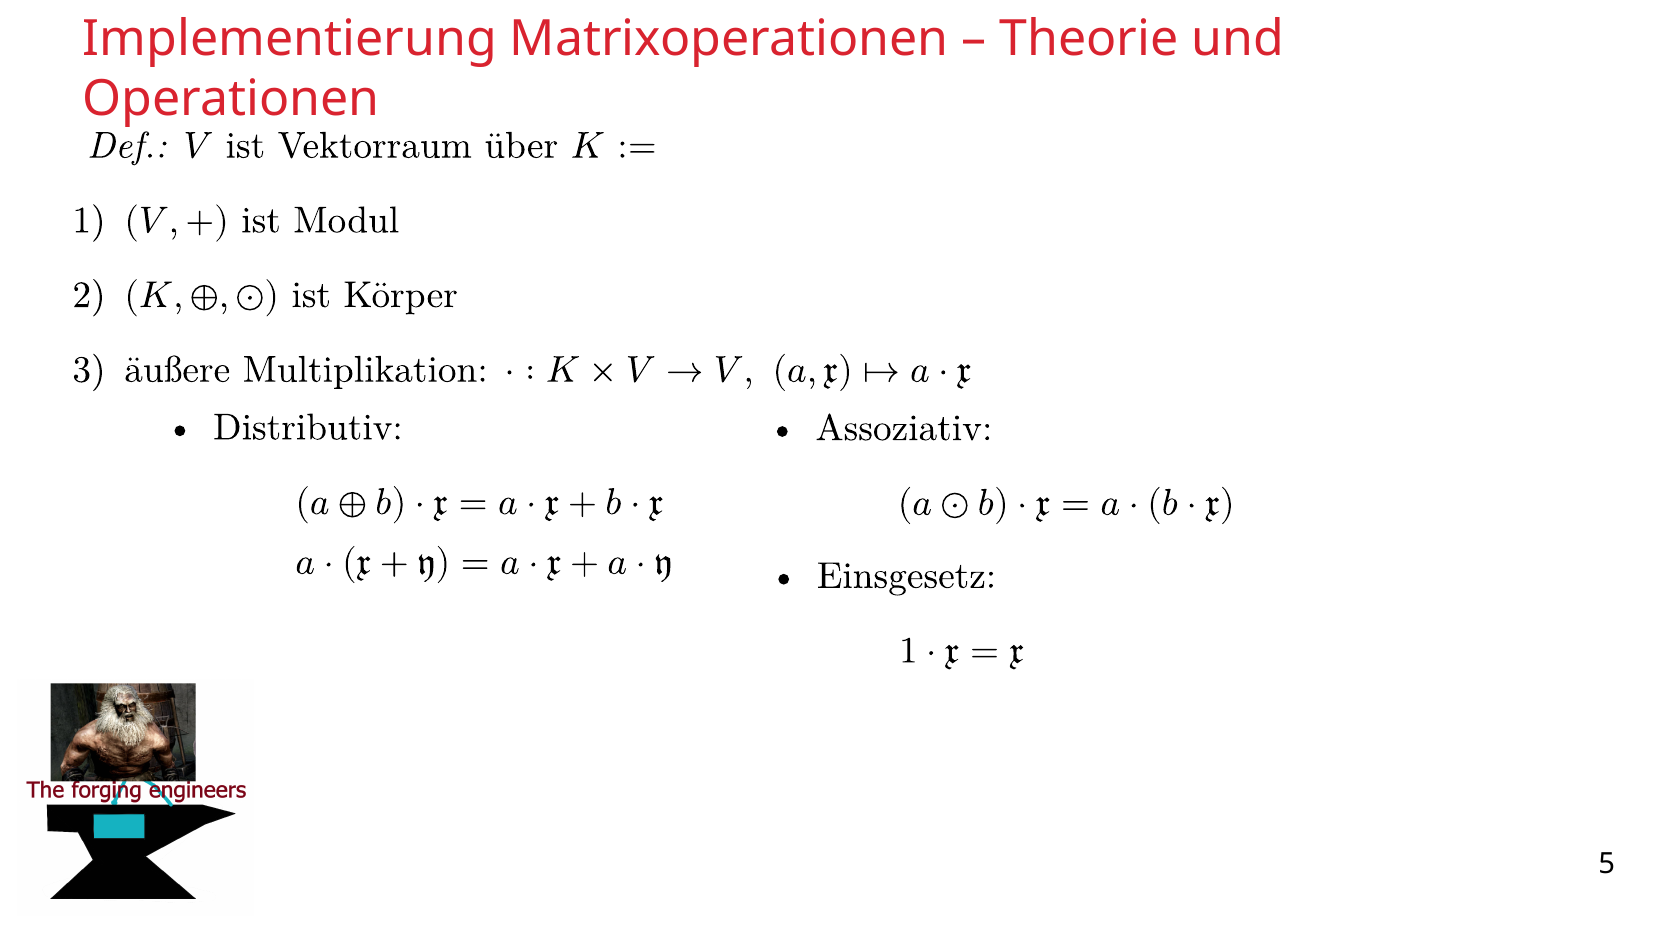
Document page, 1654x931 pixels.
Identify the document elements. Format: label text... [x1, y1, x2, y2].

picture [70, 129, 972, 393]
picture [767, 413, 1231, 525]
picture [165, 413, 671, 584]
picture [767, 561, 1025, 671]
title Implementierung Matrixoperationen – Theorie und Operationen [82, 37, 1571, 95]
picture [17, 679, 254, 916]
